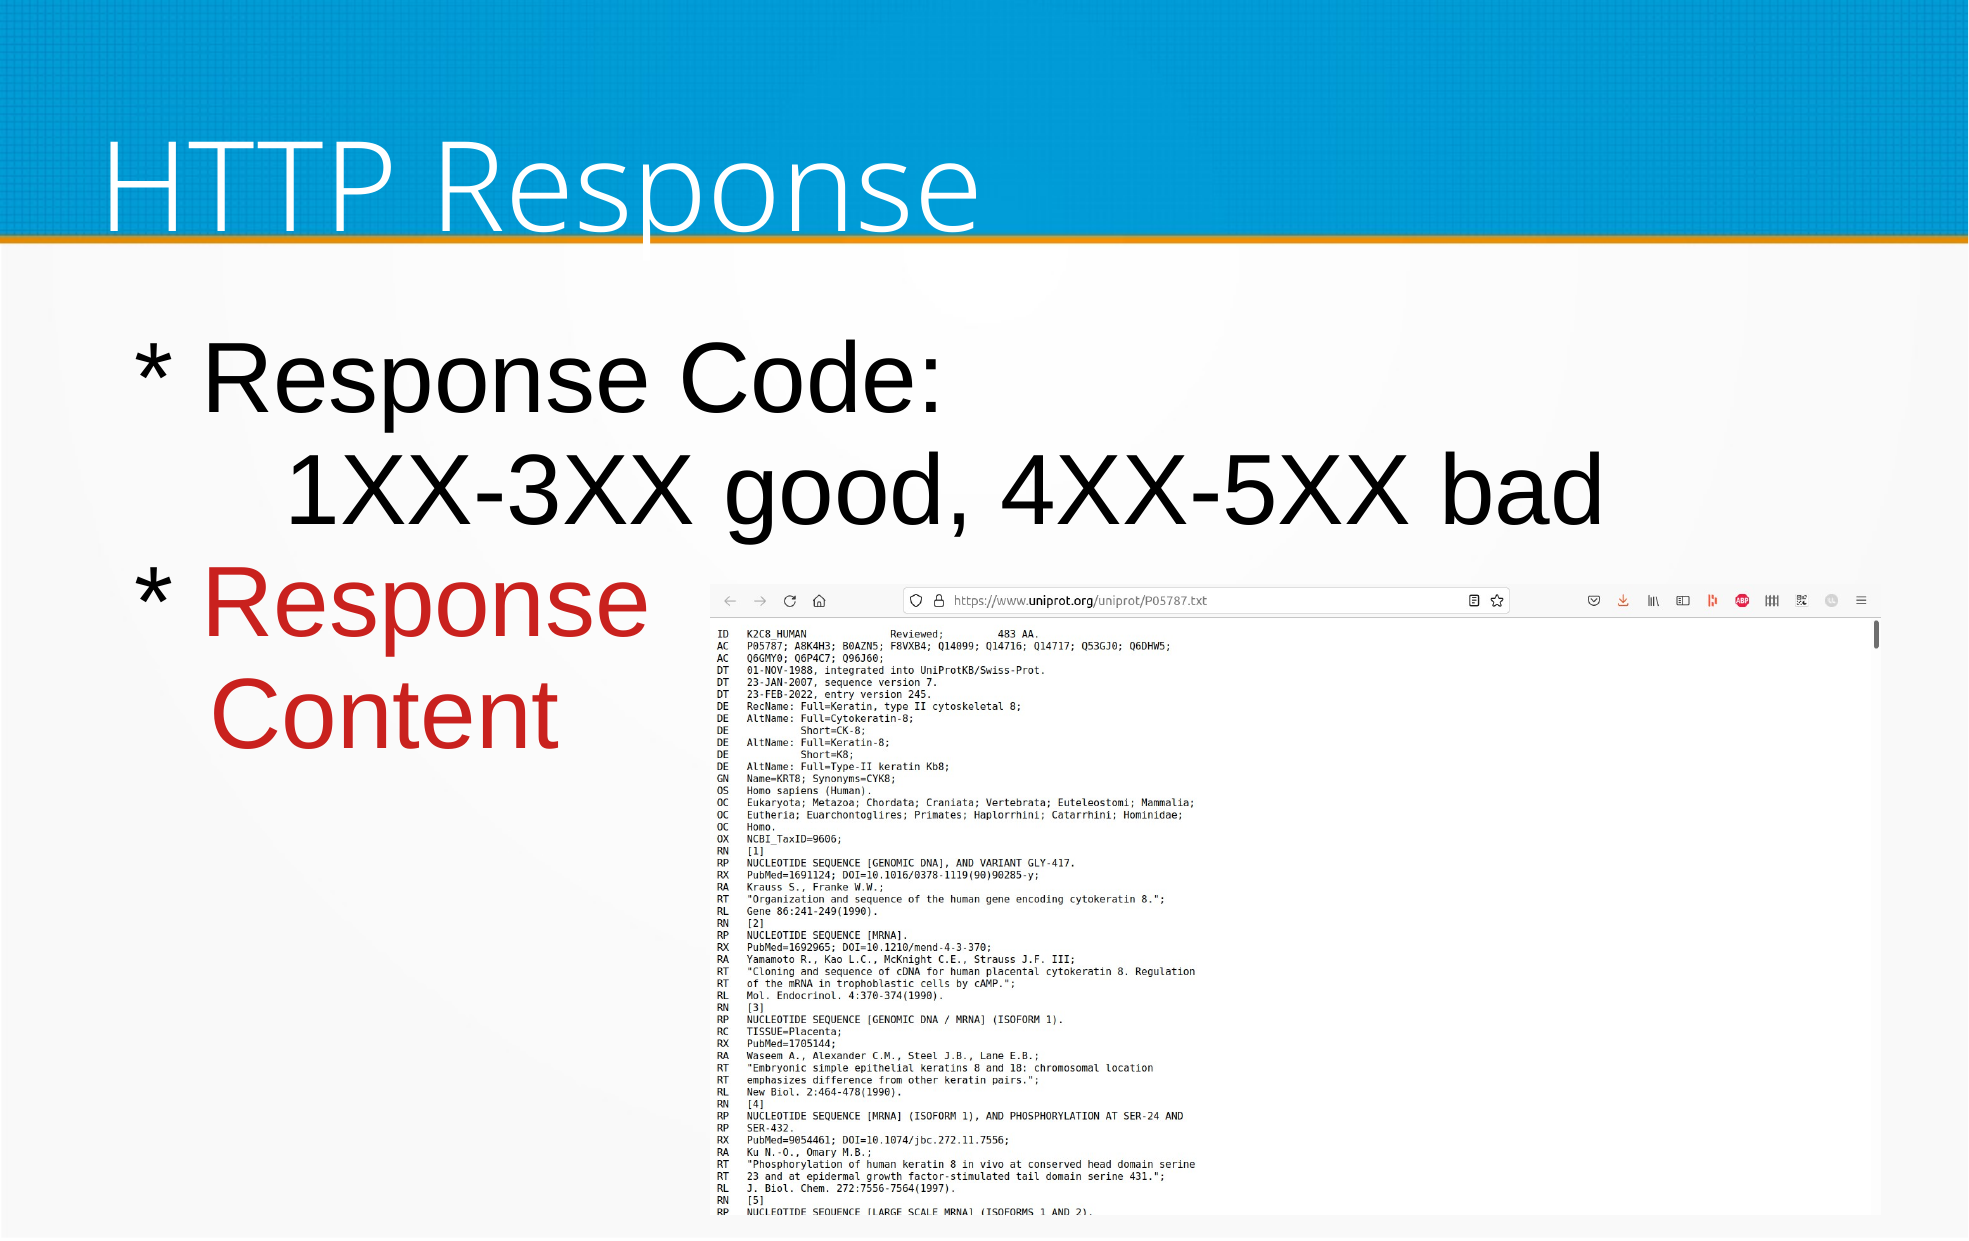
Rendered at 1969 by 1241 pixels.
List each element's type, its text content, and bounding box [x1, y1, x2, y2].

text_box * Response Code: 1XX-3XX good, 4XX-5XX bad * Response Content [120, 315, 1831, 777]
picture [0, 233, 1969, 1241]
title HTTP Response [98, 49, 1870, 257]
